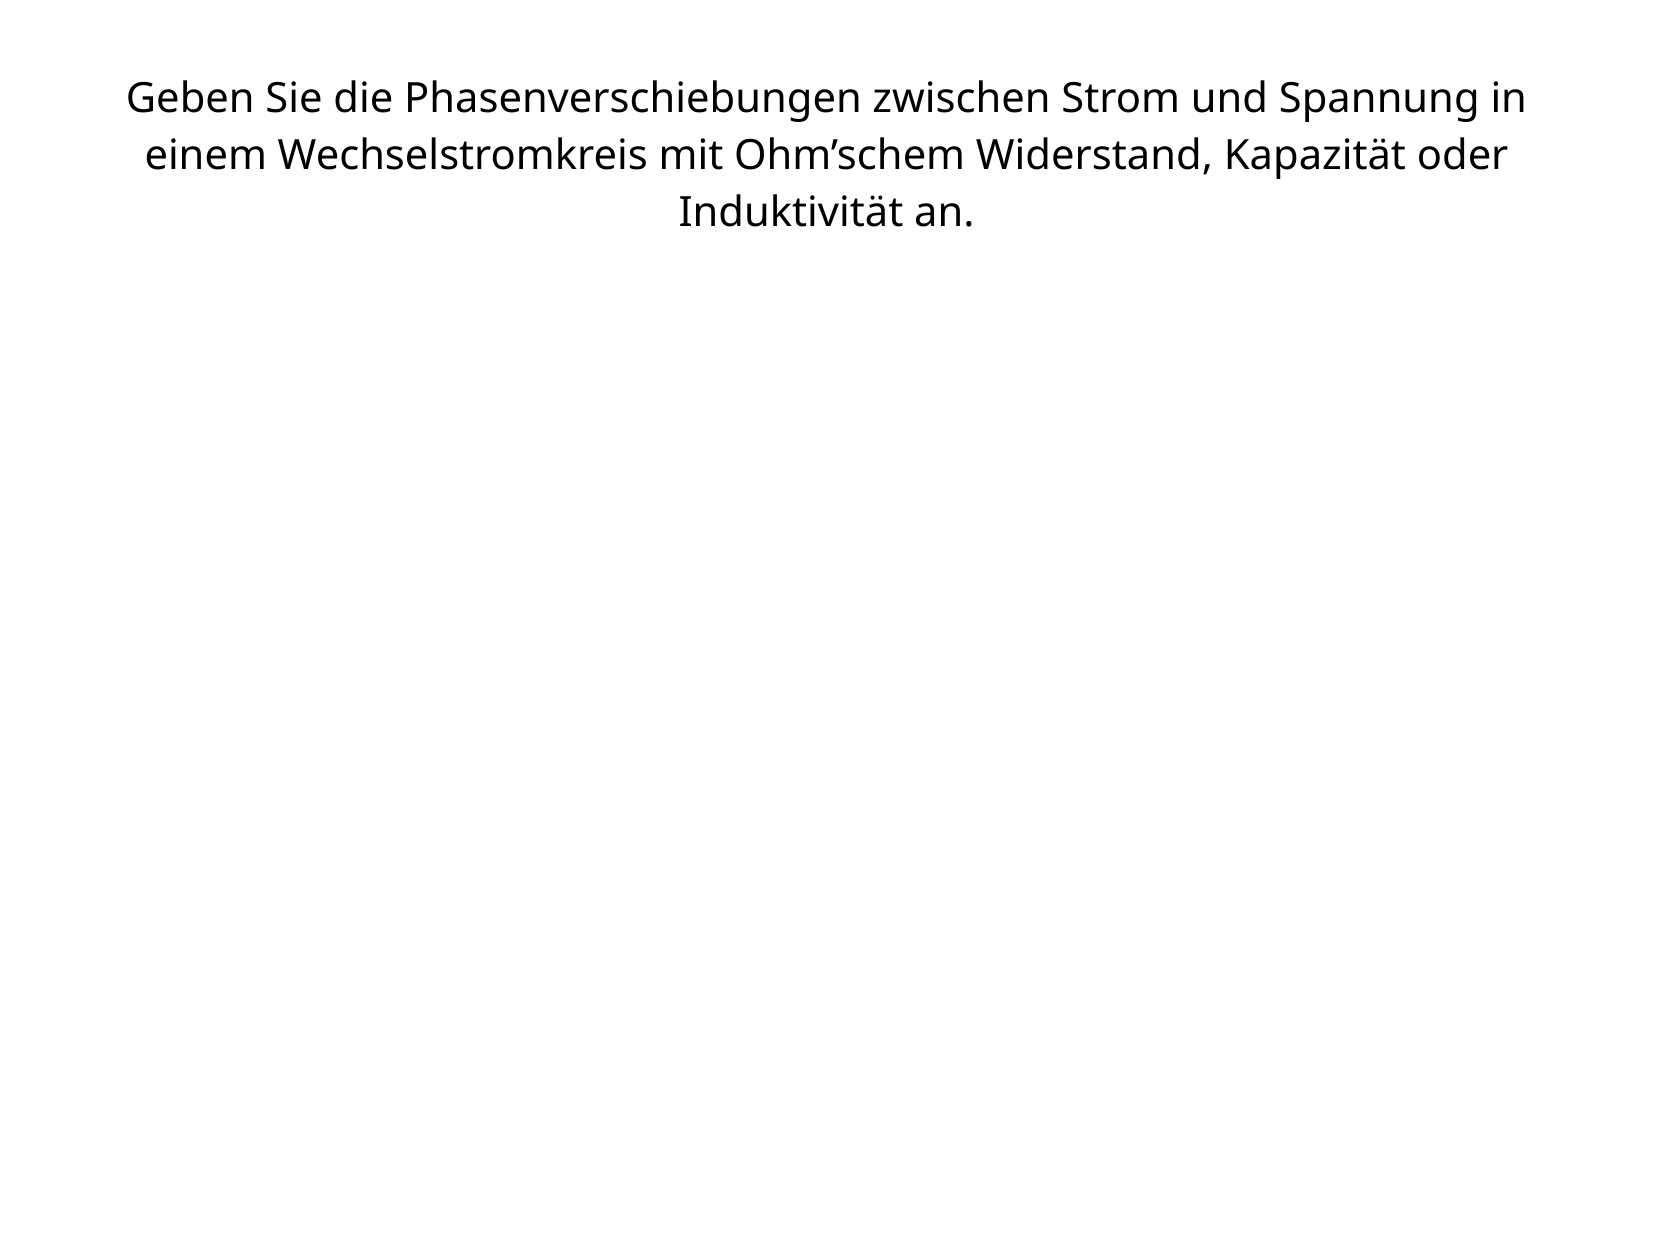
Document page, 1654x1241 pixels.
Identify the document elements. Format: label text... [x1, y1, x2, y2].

title Geben Sie die Phasenverschiebungen zwischen Strom und Spannung in einem Wechselstromkreis mit Ohm’schem Widerstand, Kapazität oder Induktivität an. [82, 49, 1571, 257]
